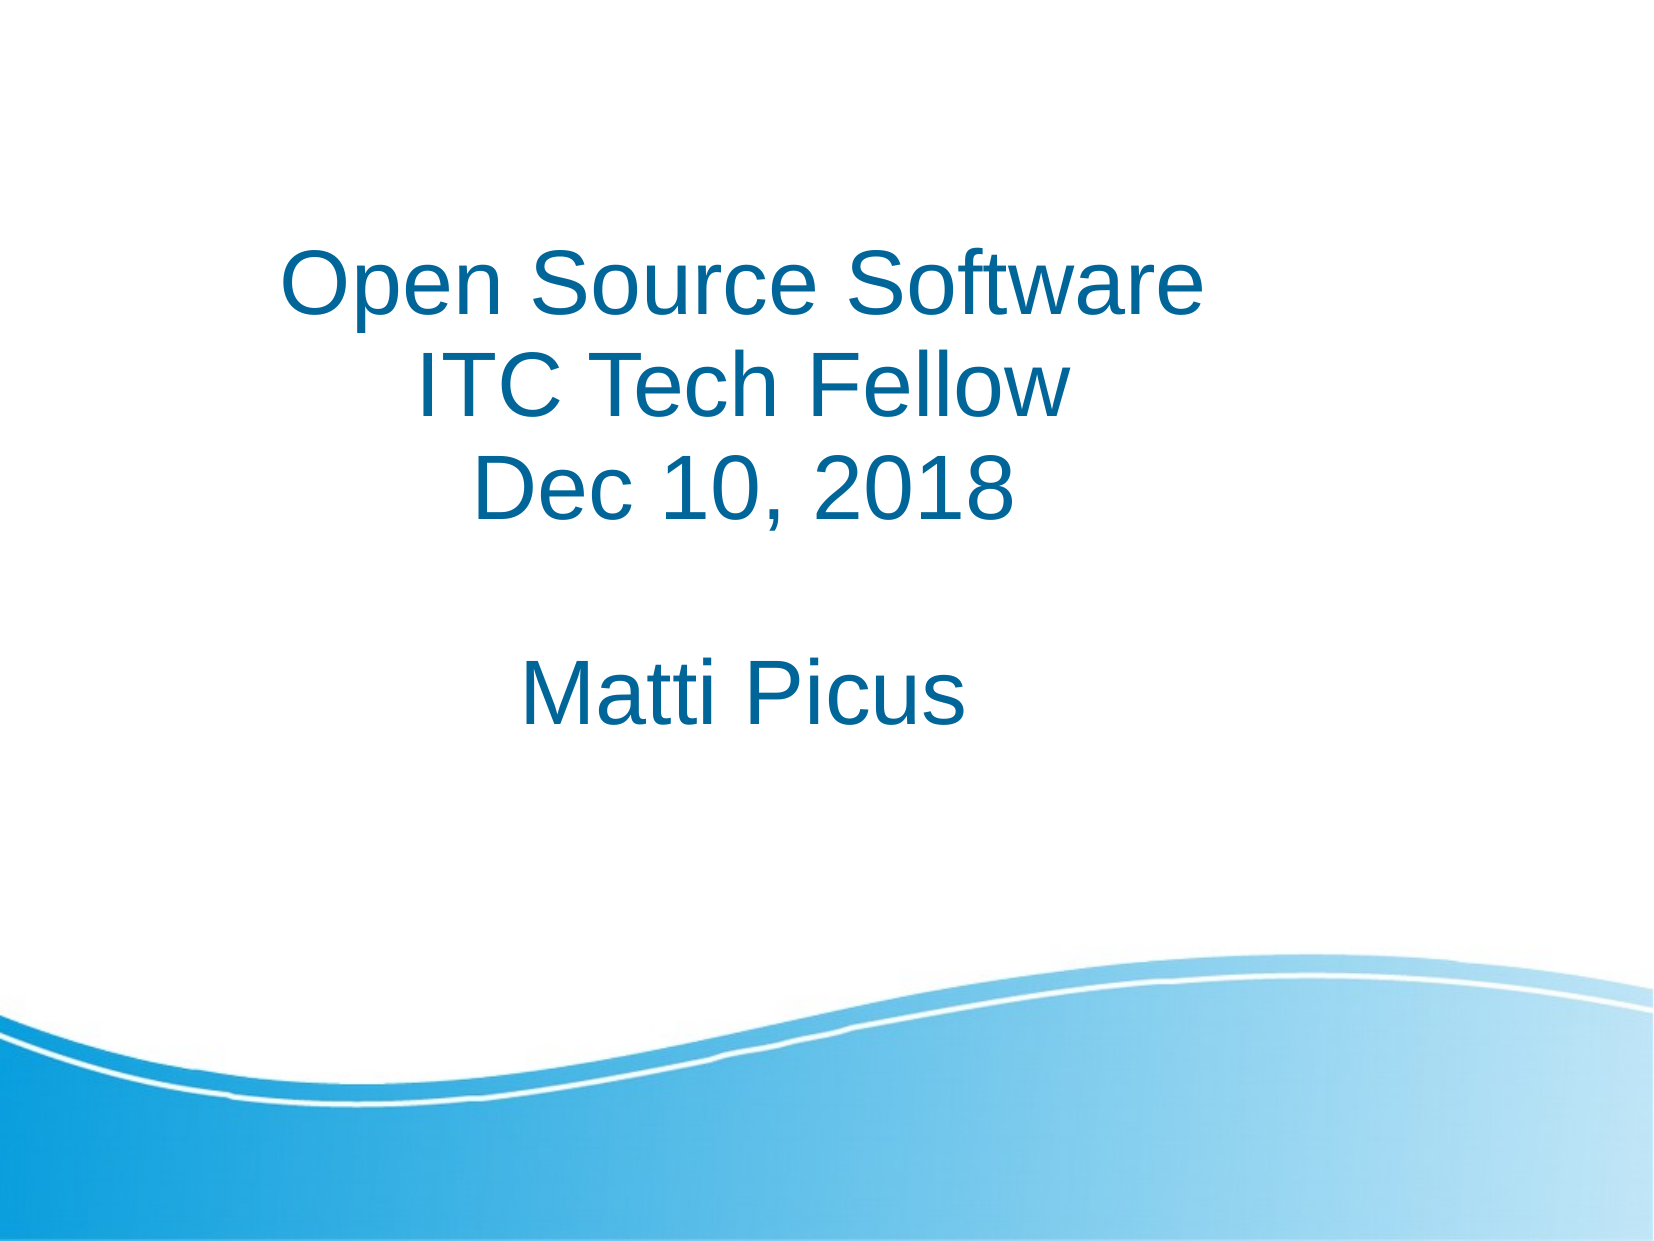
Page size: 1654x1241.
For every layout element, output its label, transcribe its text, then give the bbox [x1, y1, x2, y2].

picture [0, 121, 1654, 1241]
title Open Source Software ITC Tech Fellow Dec 10, 2018 Matti Picus [0, 231, 1489, 744]
